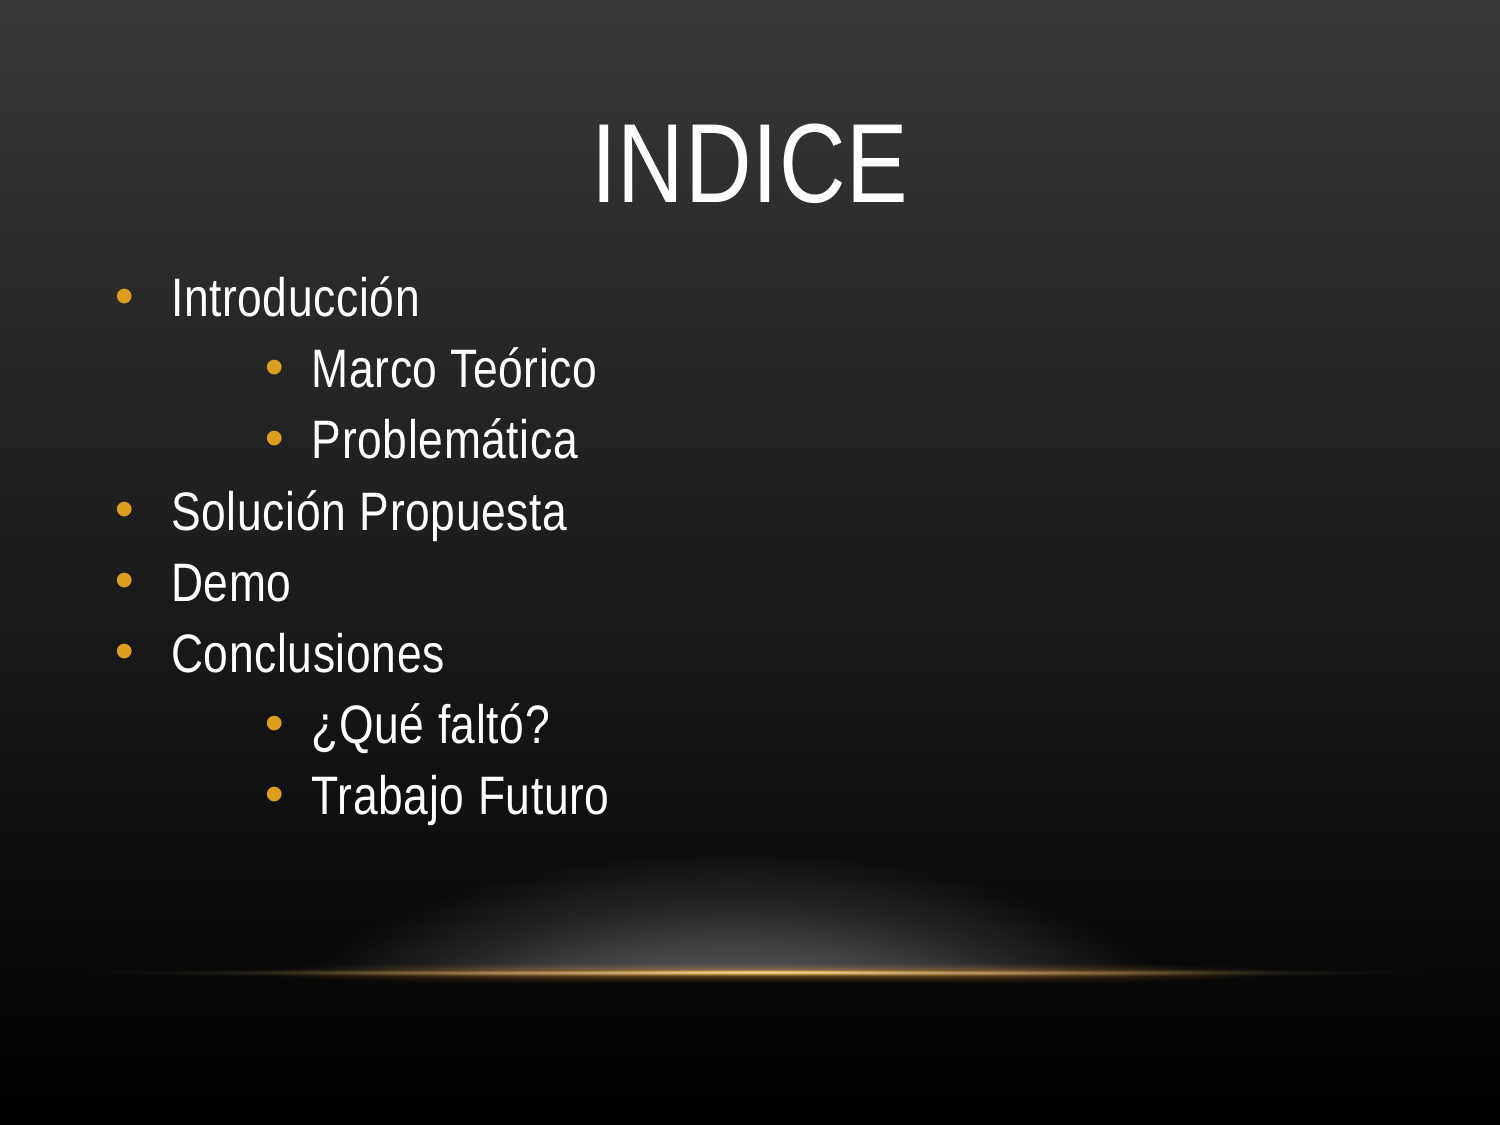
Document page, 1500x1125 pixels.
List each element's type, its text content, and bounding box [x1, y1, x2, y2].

title INDICE [99, 45, 1400, 233]
list Introducción Marco Teórico Problemática Solución Propuesta Demo Conclusiones ¿Qué faltó? Trabajo Futuro [99, 262, 1400, 938]
